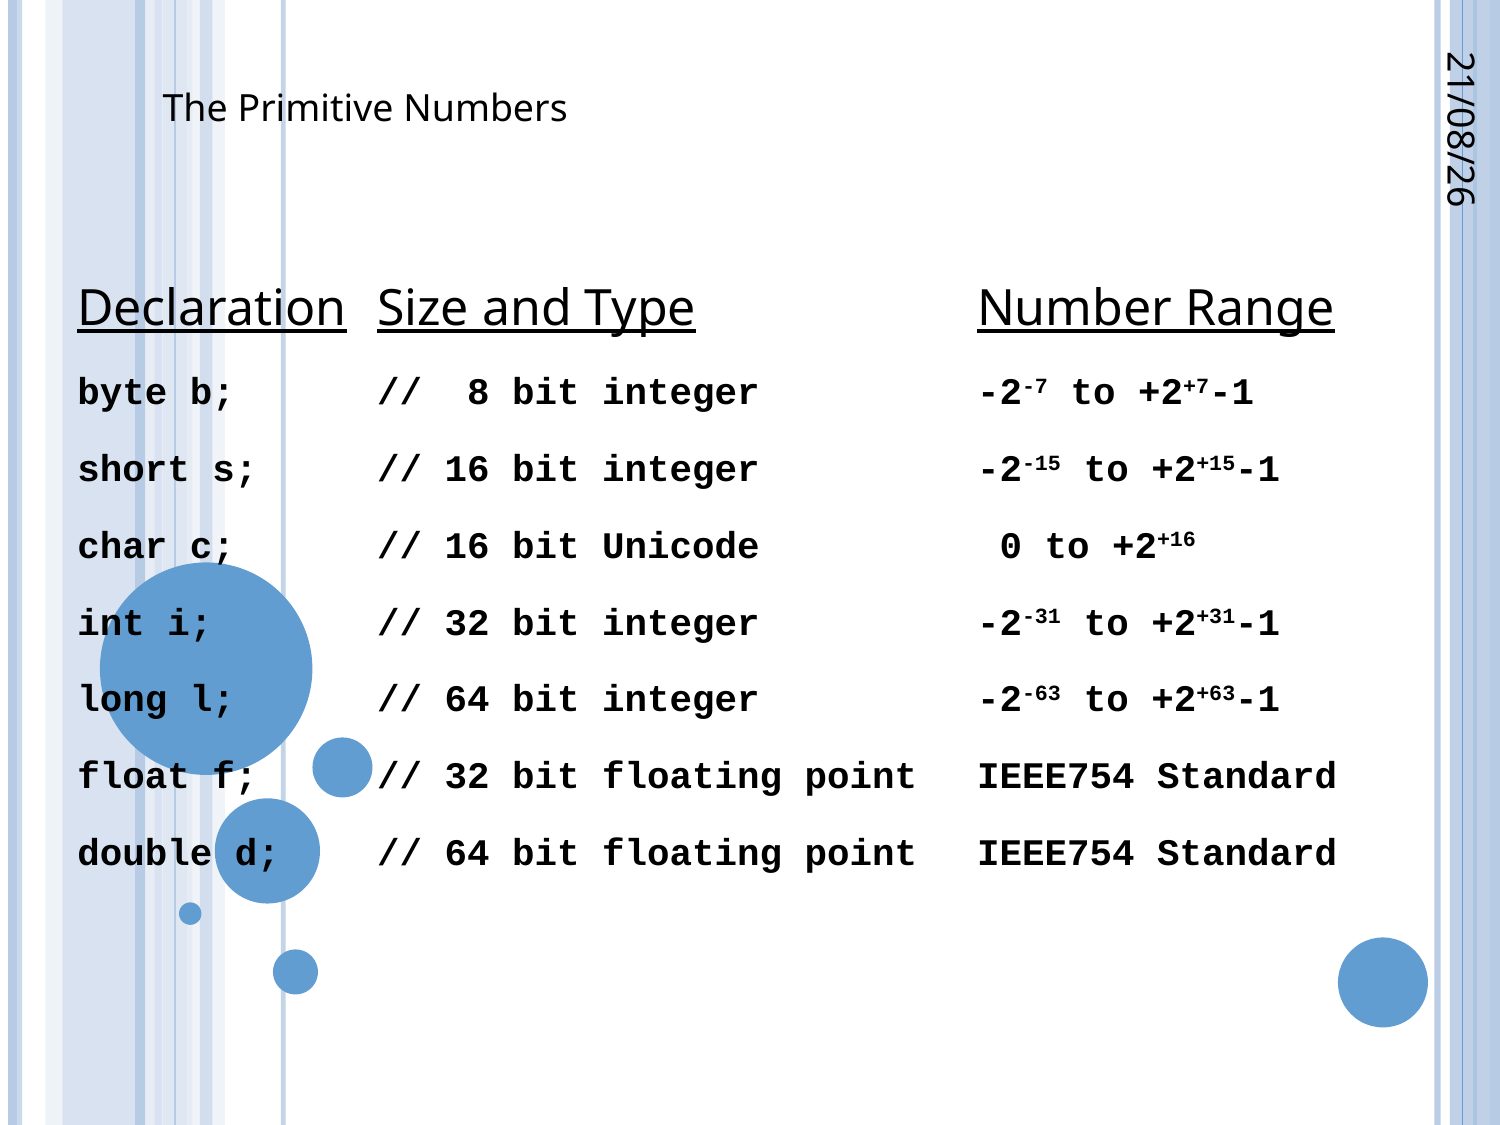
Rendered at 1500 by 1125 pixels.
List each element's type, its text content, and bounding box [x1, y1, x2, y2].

list Declaration Size and Type Number Range byte b; // 8 bit integer -2-7 to +2+7-1 short s; // 16 bit integer -2-15 to +2+15-1 char c; // 16 bit Unicode 0 to +2+16 int i; // 32 bit integer -2-31 to +2+31-1 long l; // 64 bit integer -2-63 to +2+63-1 float f; // 32 bit floating point IEEE754 Standard double d; // 64 bit floating point IEEE754 Standard [62, 237, 1438, 1038]
title The Primitive Numbers [112, 49, 1388, 163]
